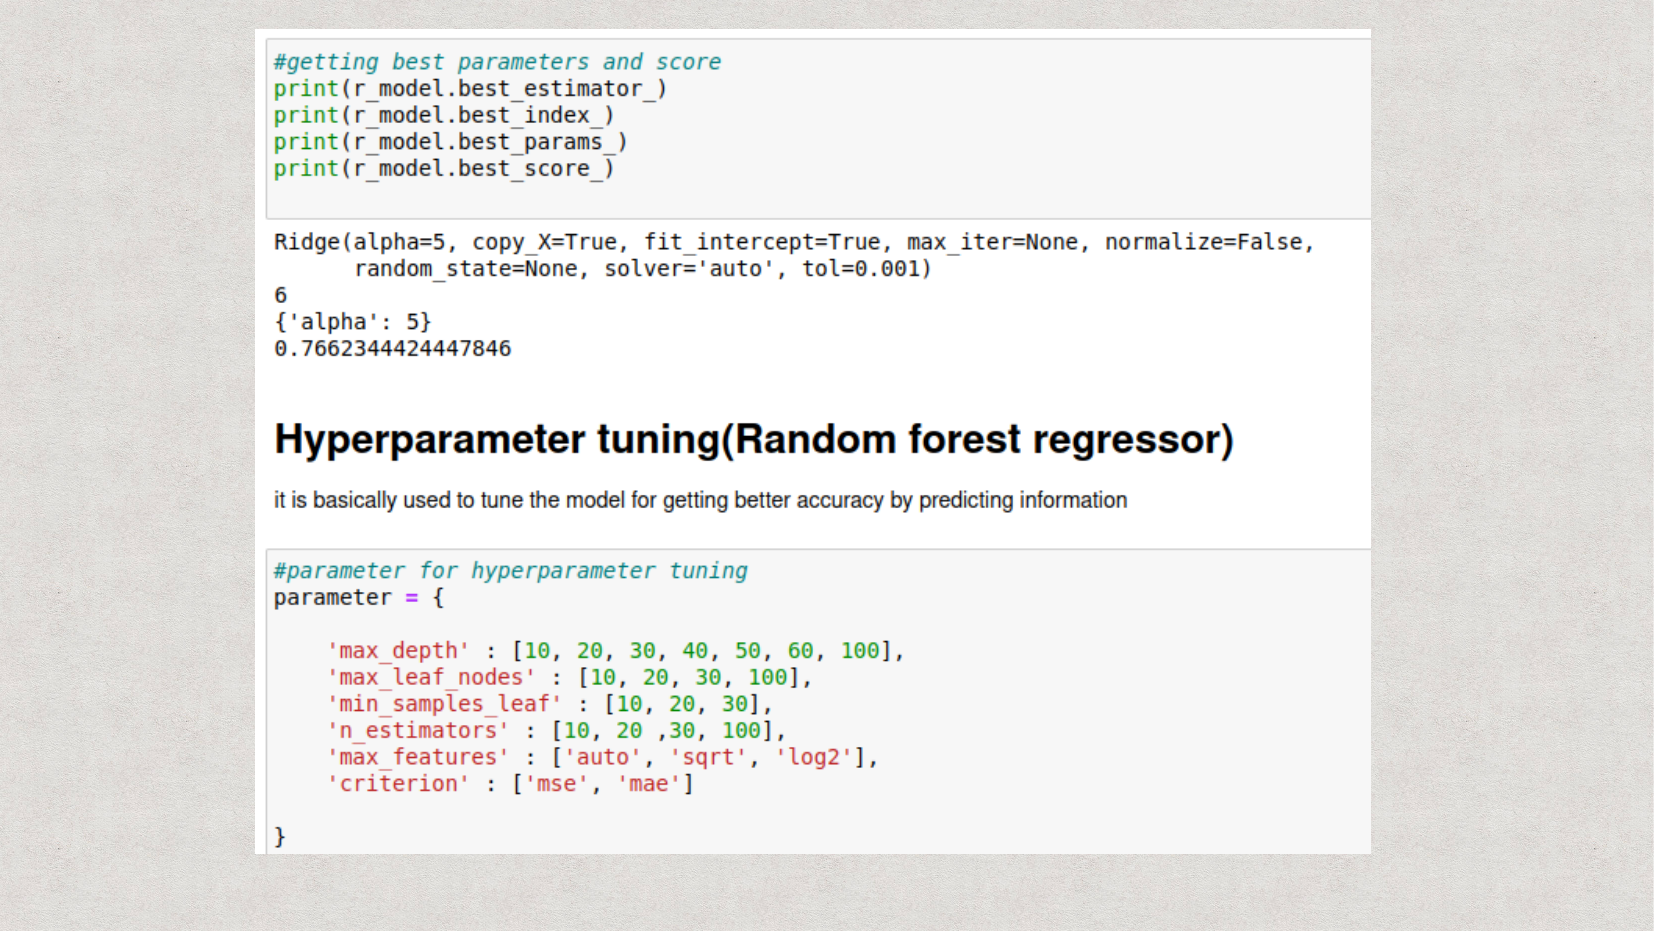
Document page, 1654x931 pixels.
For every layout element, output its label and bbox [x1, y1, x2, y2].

picture [0, 0, 1654, 931]
list [30, 30, 1606, 871]
